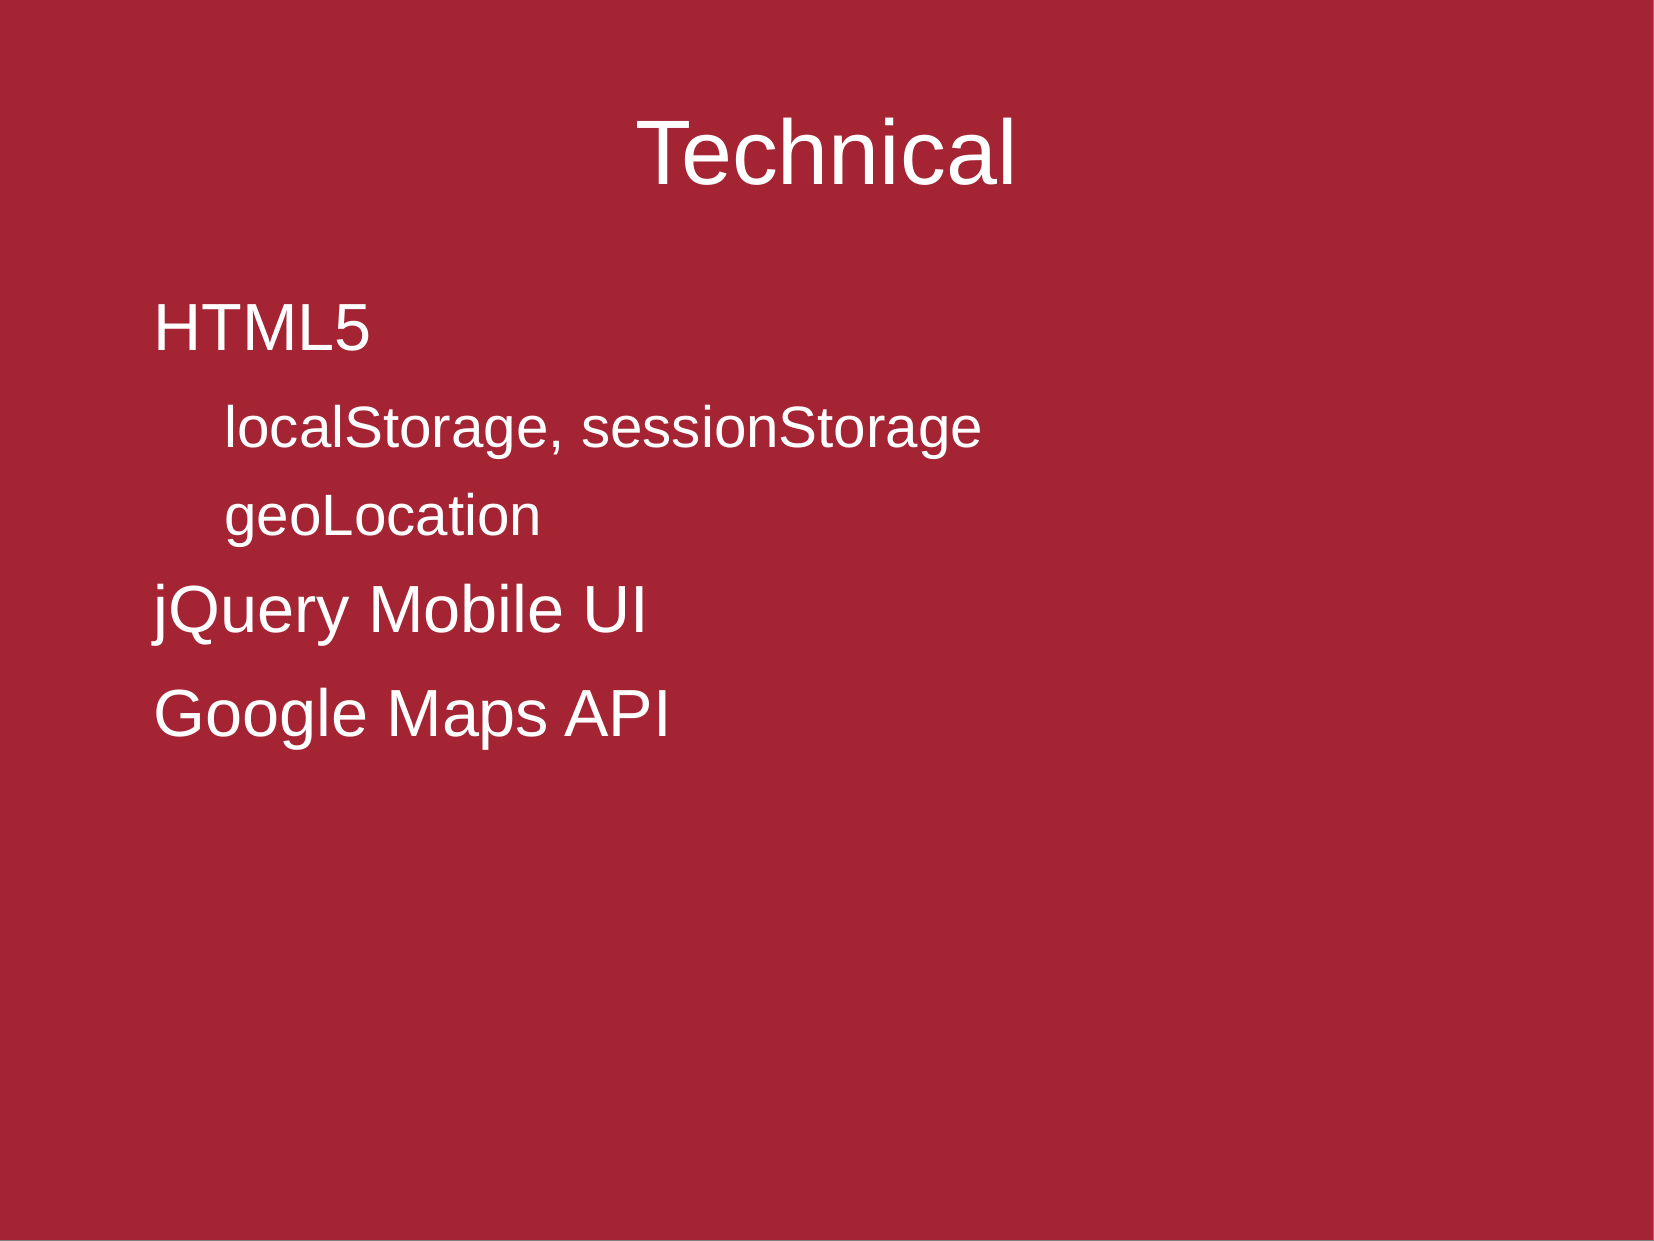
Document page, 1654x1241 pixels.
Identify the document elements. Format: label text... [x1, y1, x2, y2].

list HTML5 localStorage, sessionStorage geoLocation jQuery Mobile UI Google Maps API [82, 290, 1538, 1010]
title Technical [82, 49, 1571, 257]
